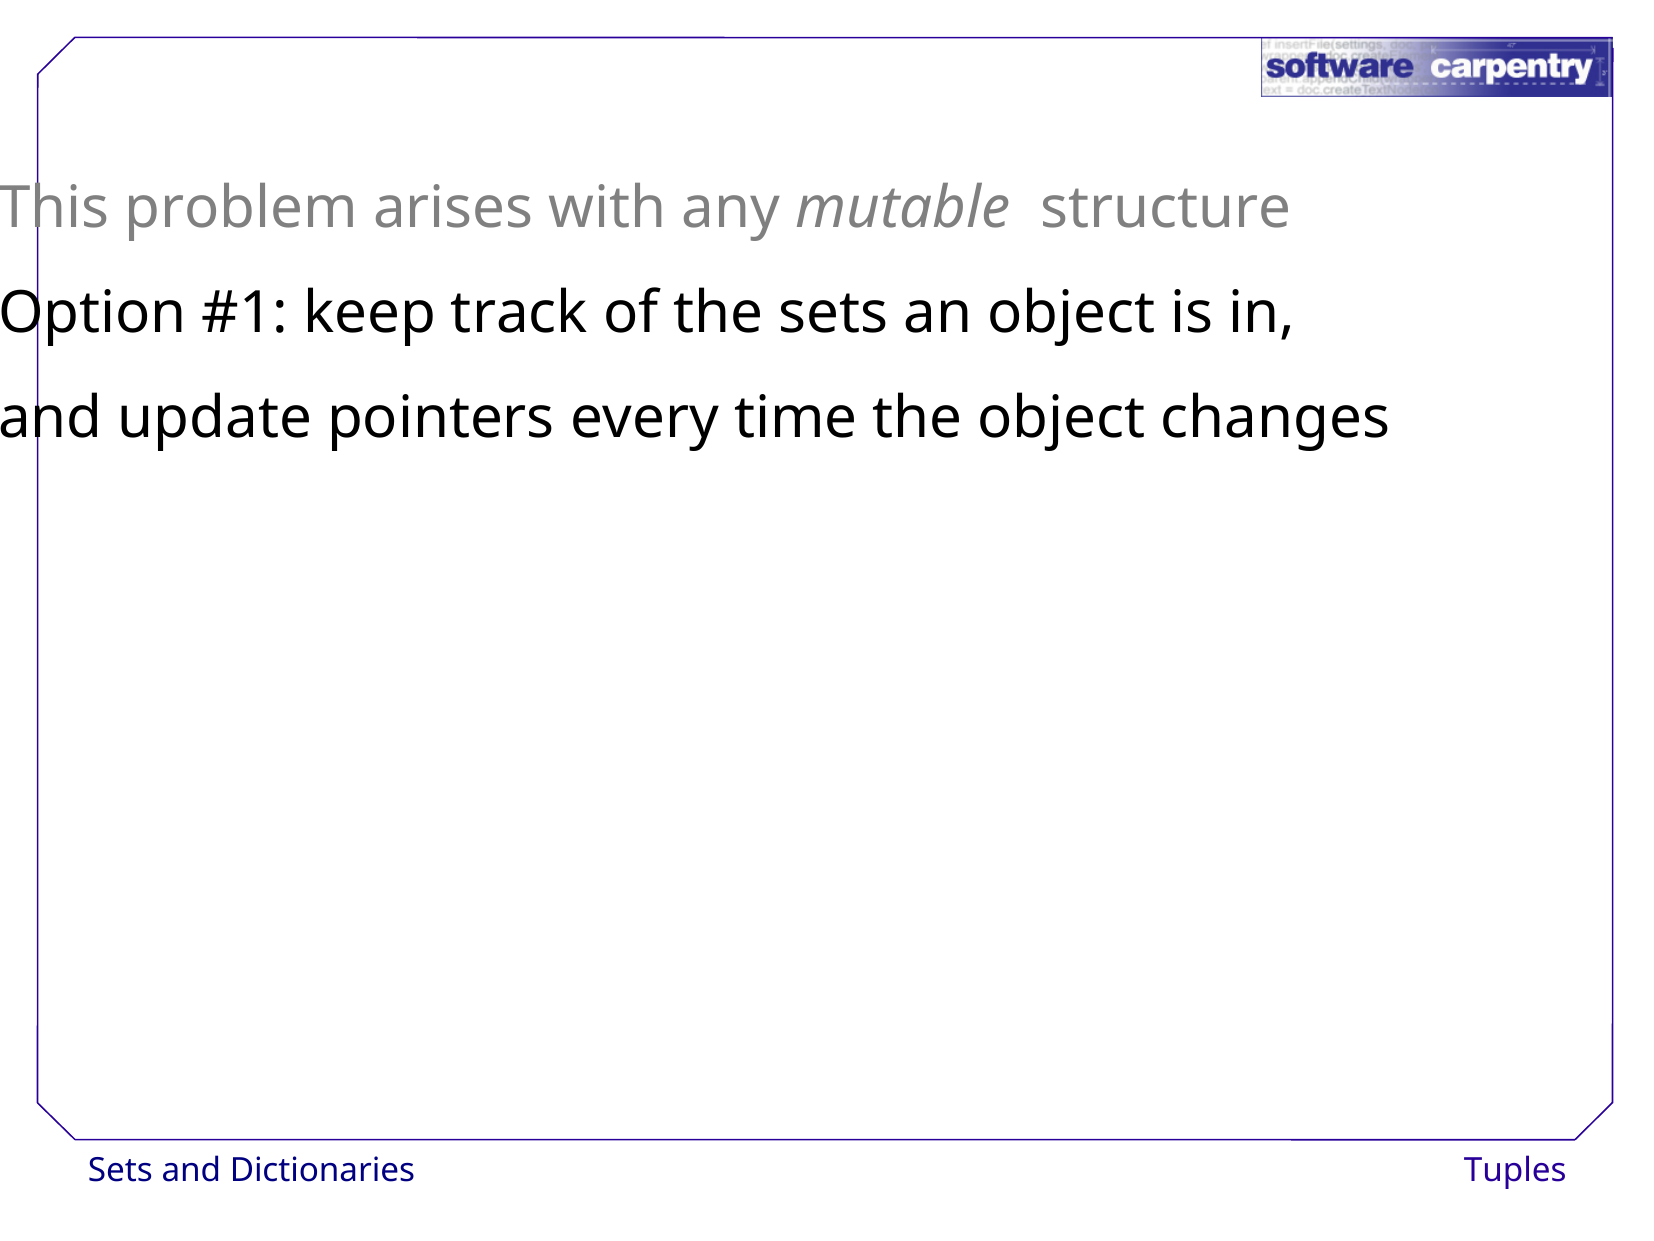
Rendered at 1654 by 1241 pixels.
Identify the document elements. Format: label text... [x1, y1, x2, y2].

picture [1261, 39, 1613, 97]
text_box This problem arises with any mutable structure Option #1: keep track of the sets an object is in, and update pointers every time the object changes [0, 126, 1555, 458]
